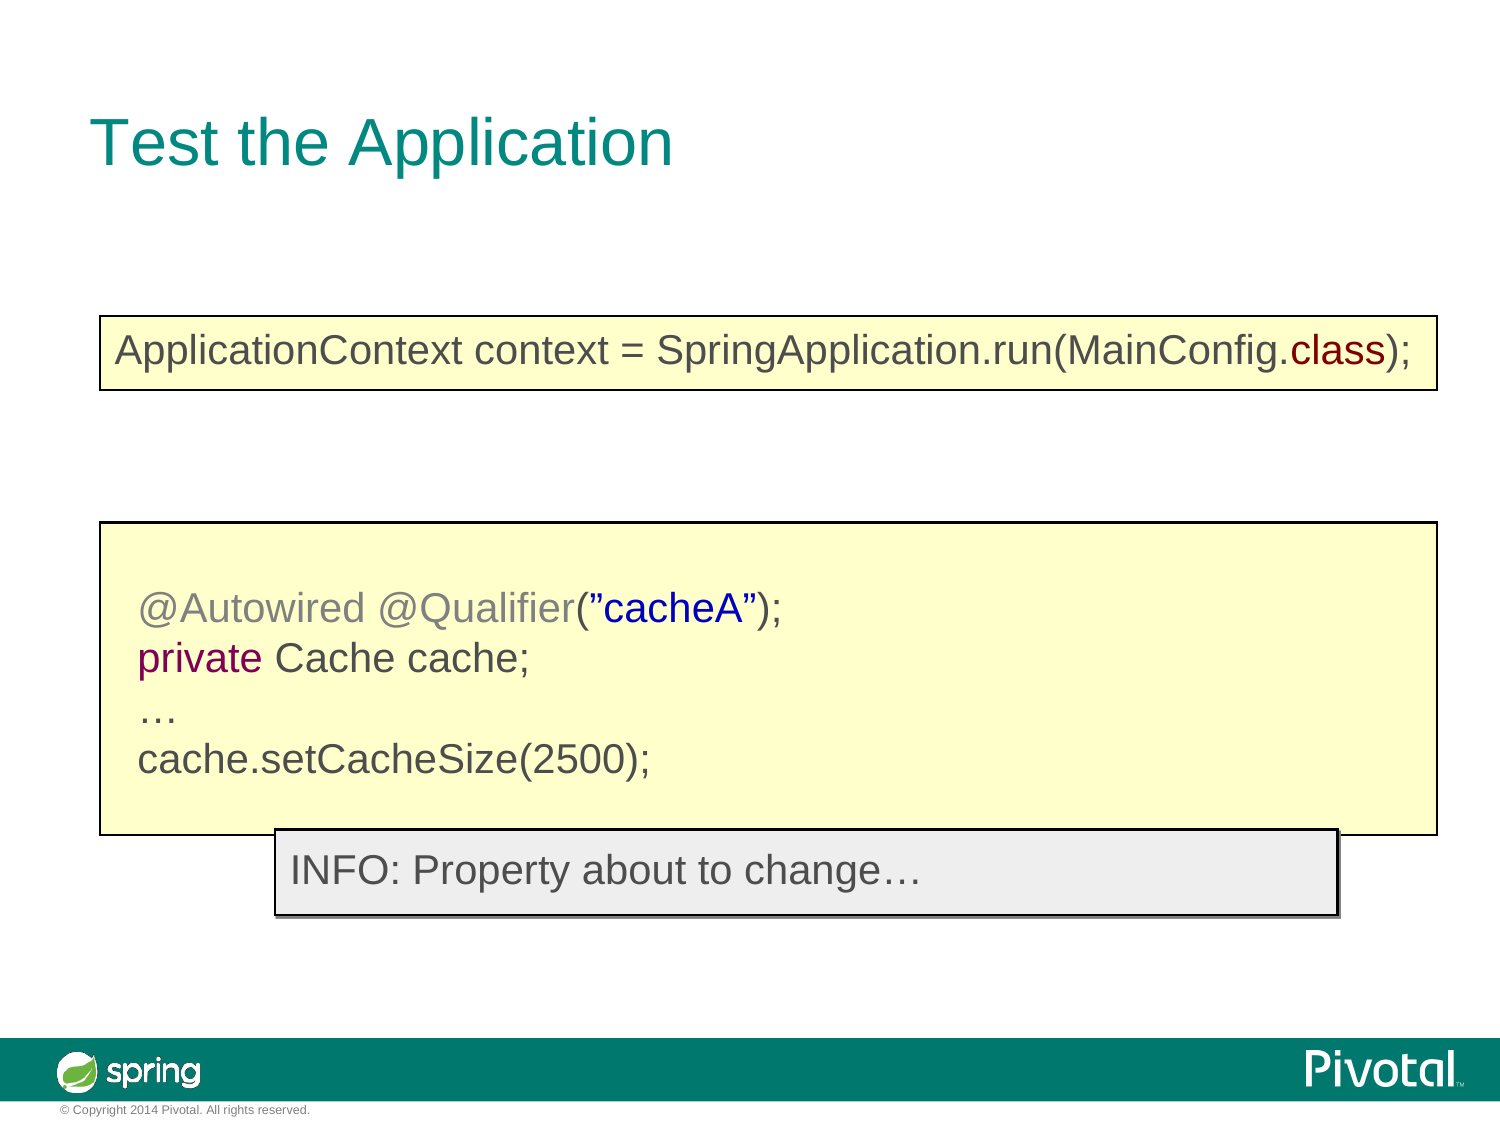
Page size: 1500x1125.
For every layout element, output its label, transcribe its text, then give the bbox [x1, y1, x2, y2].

title Test the Application [75, 45, 1426, 233]
text_box INFO: Property about to change… [274, 829, 1338, 915]
text_box @Autowired @Qualifier(”cacheA”); private Cache cache; … cache.setCacheSize(2500); [99, 522, 1438, 835]
text_box ApplicationContext context = SpringApplication.run(MainConfig.class); [99, 315, 1438, 390]
picture [1306, 1050, 1464, 1087]
picture [32, 1041, 210, 1103]
